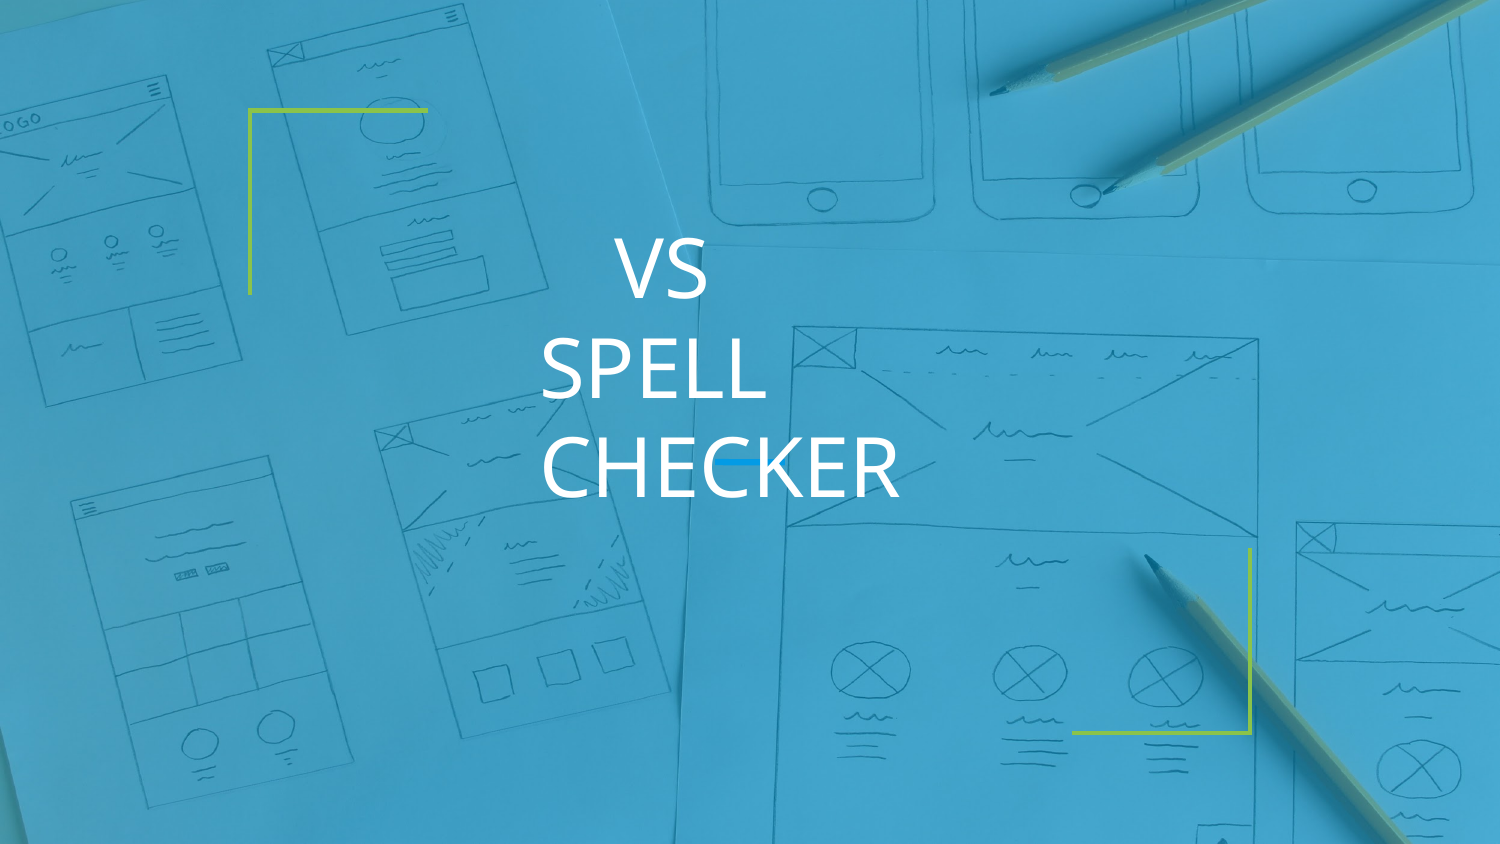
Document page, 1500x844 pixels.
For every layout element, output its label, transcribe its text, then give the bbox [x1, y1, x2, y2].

title VS SPELL CHECKER [149, 89, 1471, 515]
picture [0, 0, 1500, 844]
